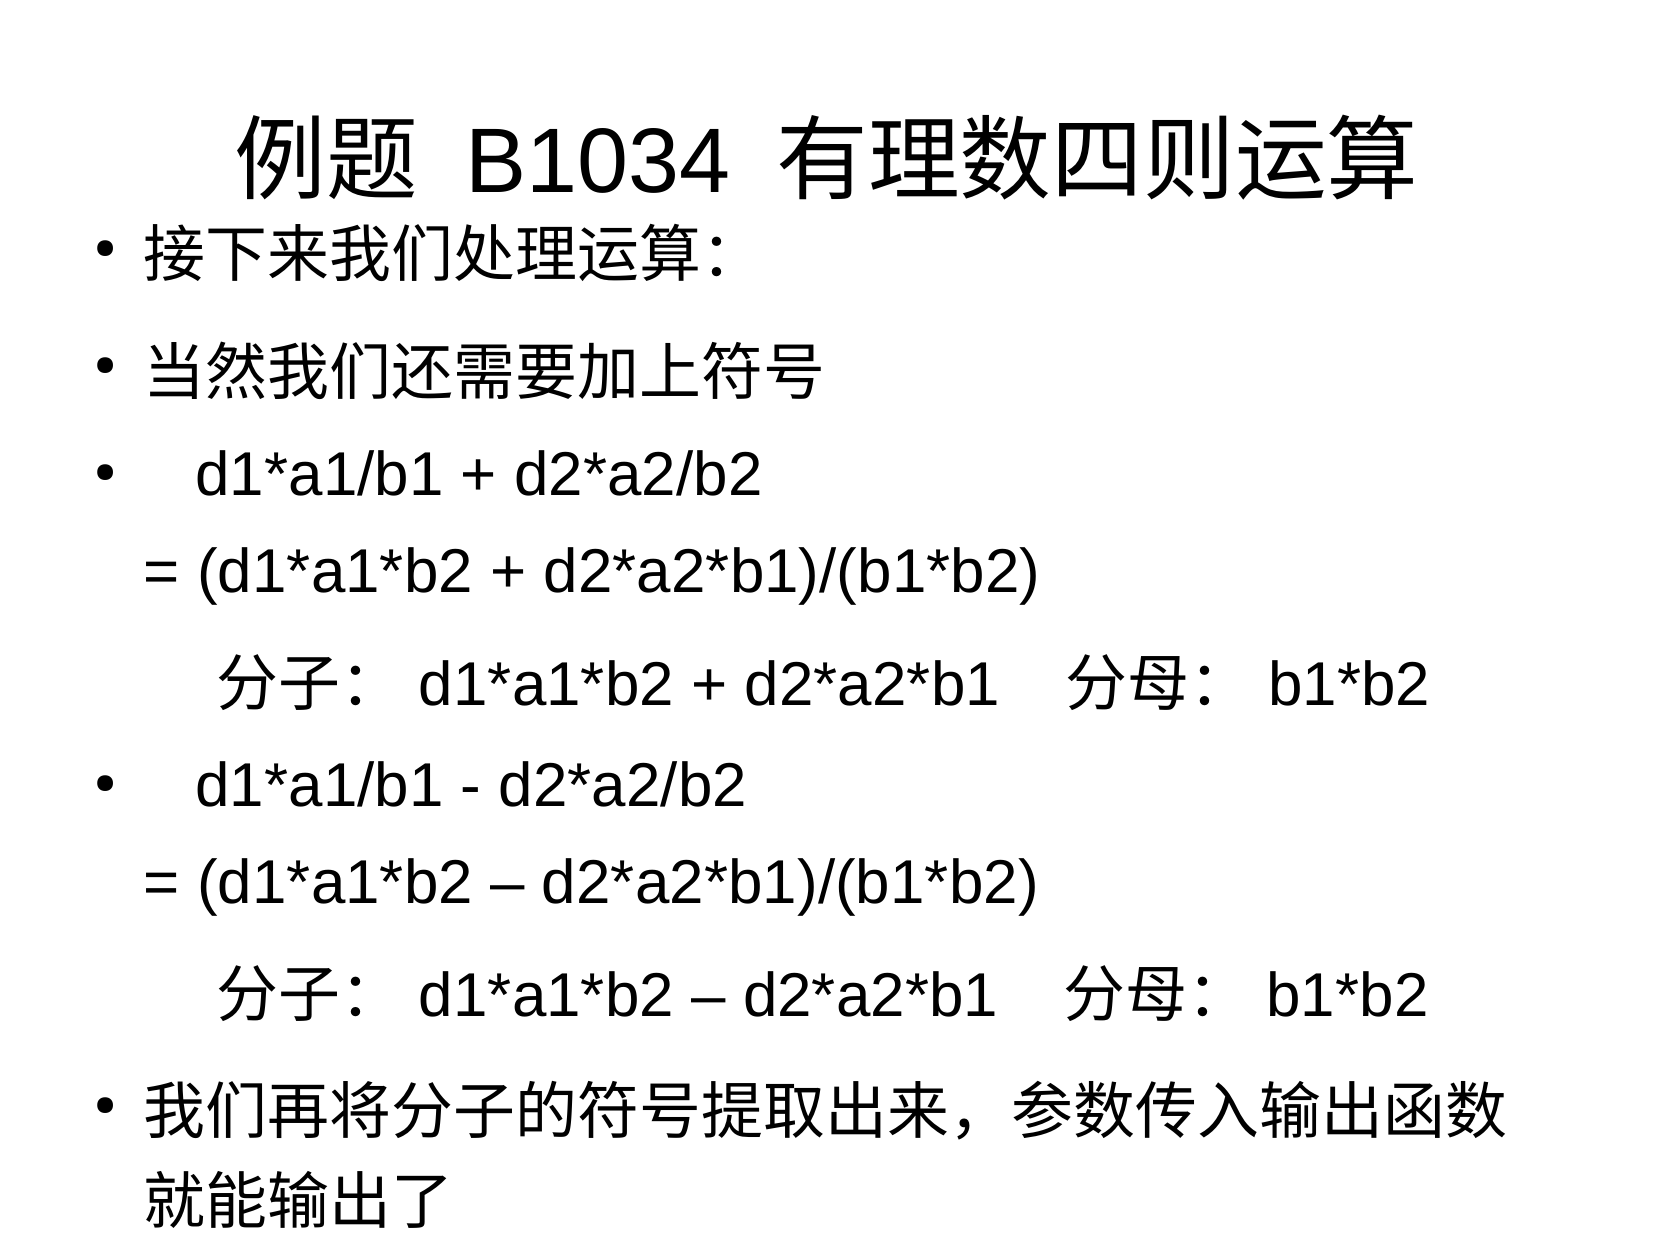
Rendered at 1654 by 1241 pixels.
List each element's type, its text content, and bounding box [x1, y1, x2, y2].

title 例题 B1034 有理数四则运算 [82, 49, 1571, 257]
list 接下来我们处理运算： 当然我们还需要加上符号 d1*a1/b1 + d2*a2/b2 = (d1*a1*b2 + d2*a2*b1)/(b1*b2) 分子：d1*a1*b2 + d2*a2*b1 分母：b1*b2 d1*a1/b1 - d2*a2/b2 = (d1*a1*b2 – d2*a2*b1)/(b1*b2) 分子：d1*a1*b2 – d2*a2*b1 分母：b1*b2 我们再将分子的符号提取出来，参数传入输出函数就能输出了 [77, 204, 1566, 1241]
